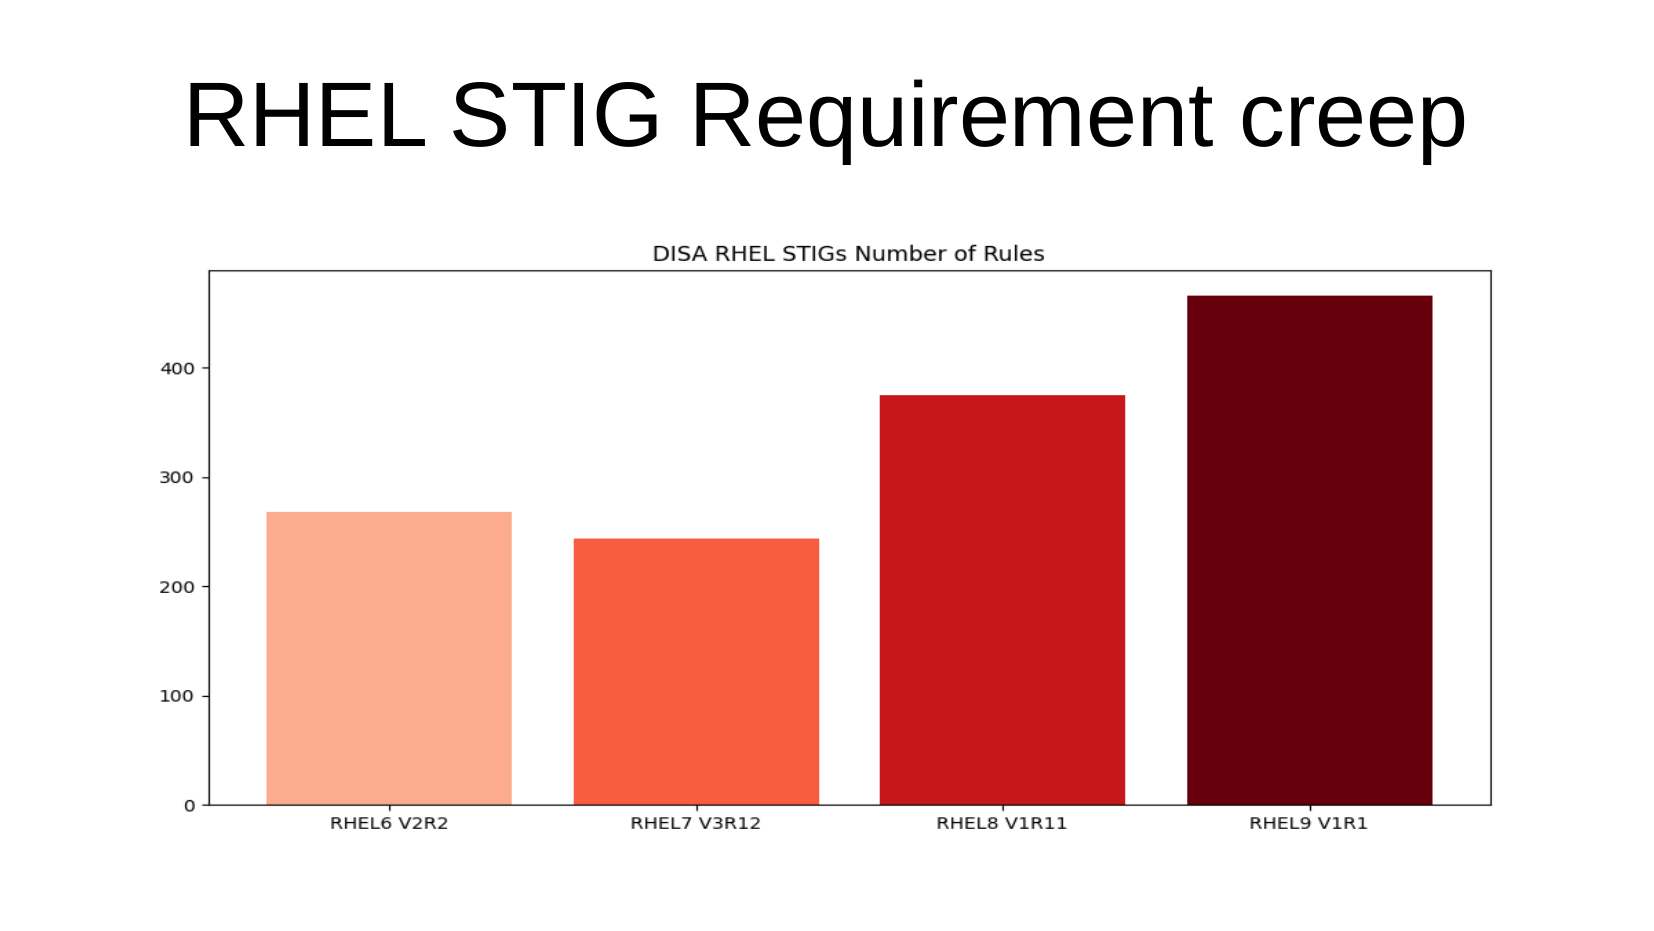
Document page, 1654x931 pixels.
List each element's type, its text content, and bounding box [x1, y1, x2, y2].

title RHEL STIG Requirement creep [82, 37, 1571, 187]
picture [2, 187, 1654, 881]
